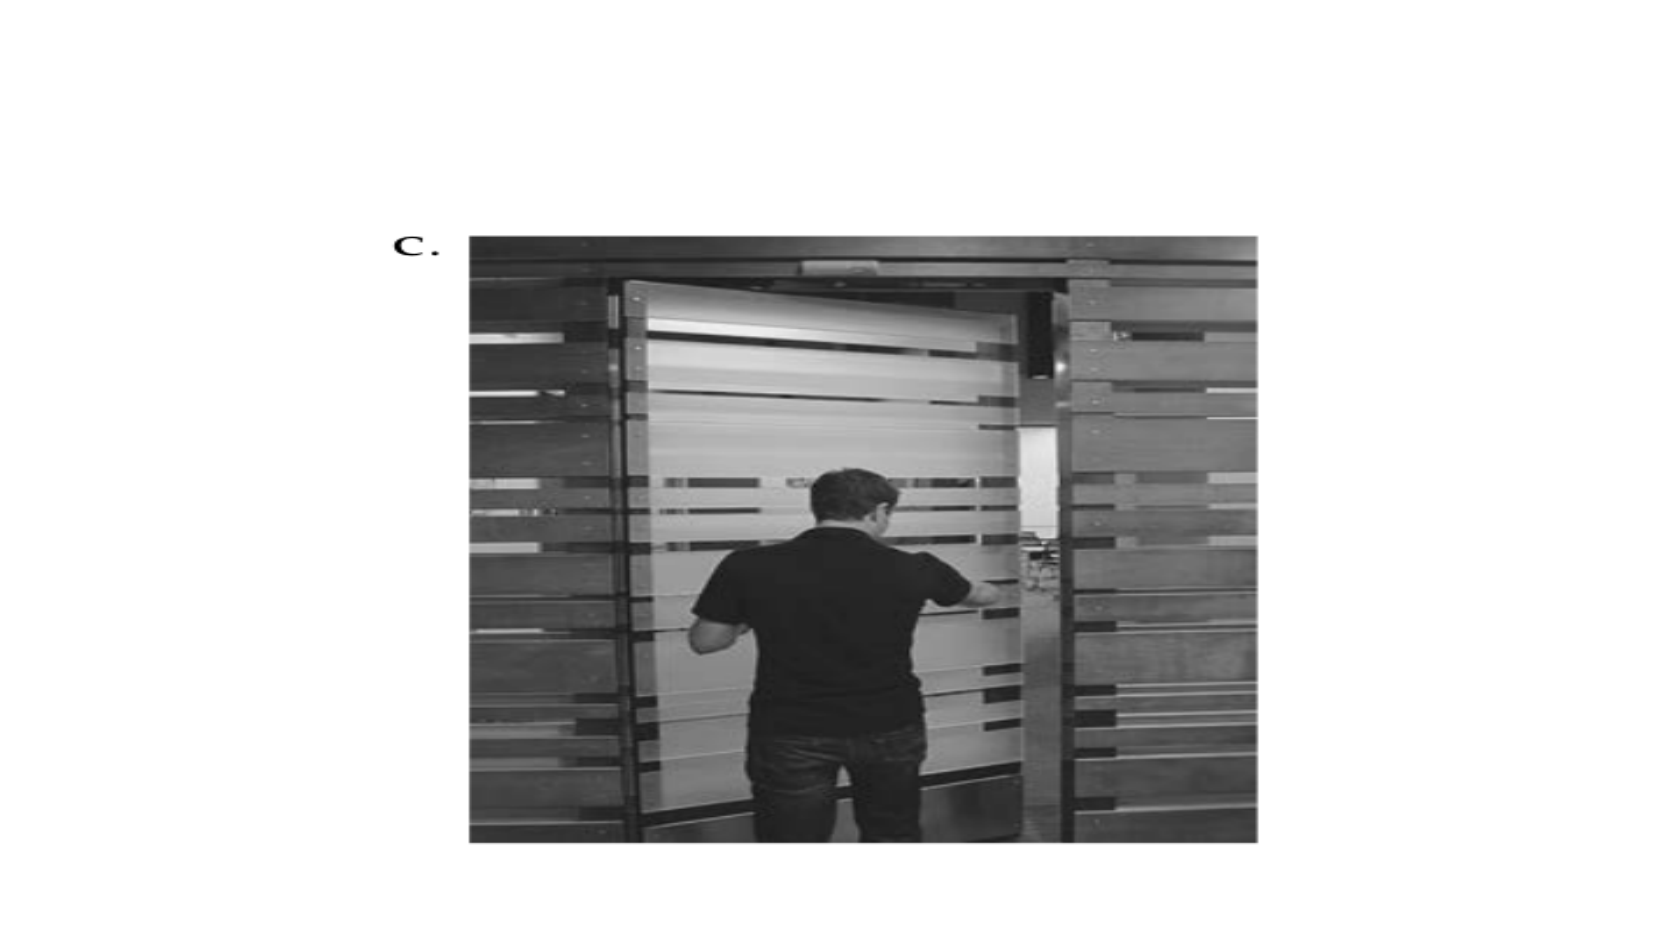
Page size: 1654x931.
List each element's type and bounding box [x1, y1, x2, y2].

picture [372, 217, 1303, 863]
